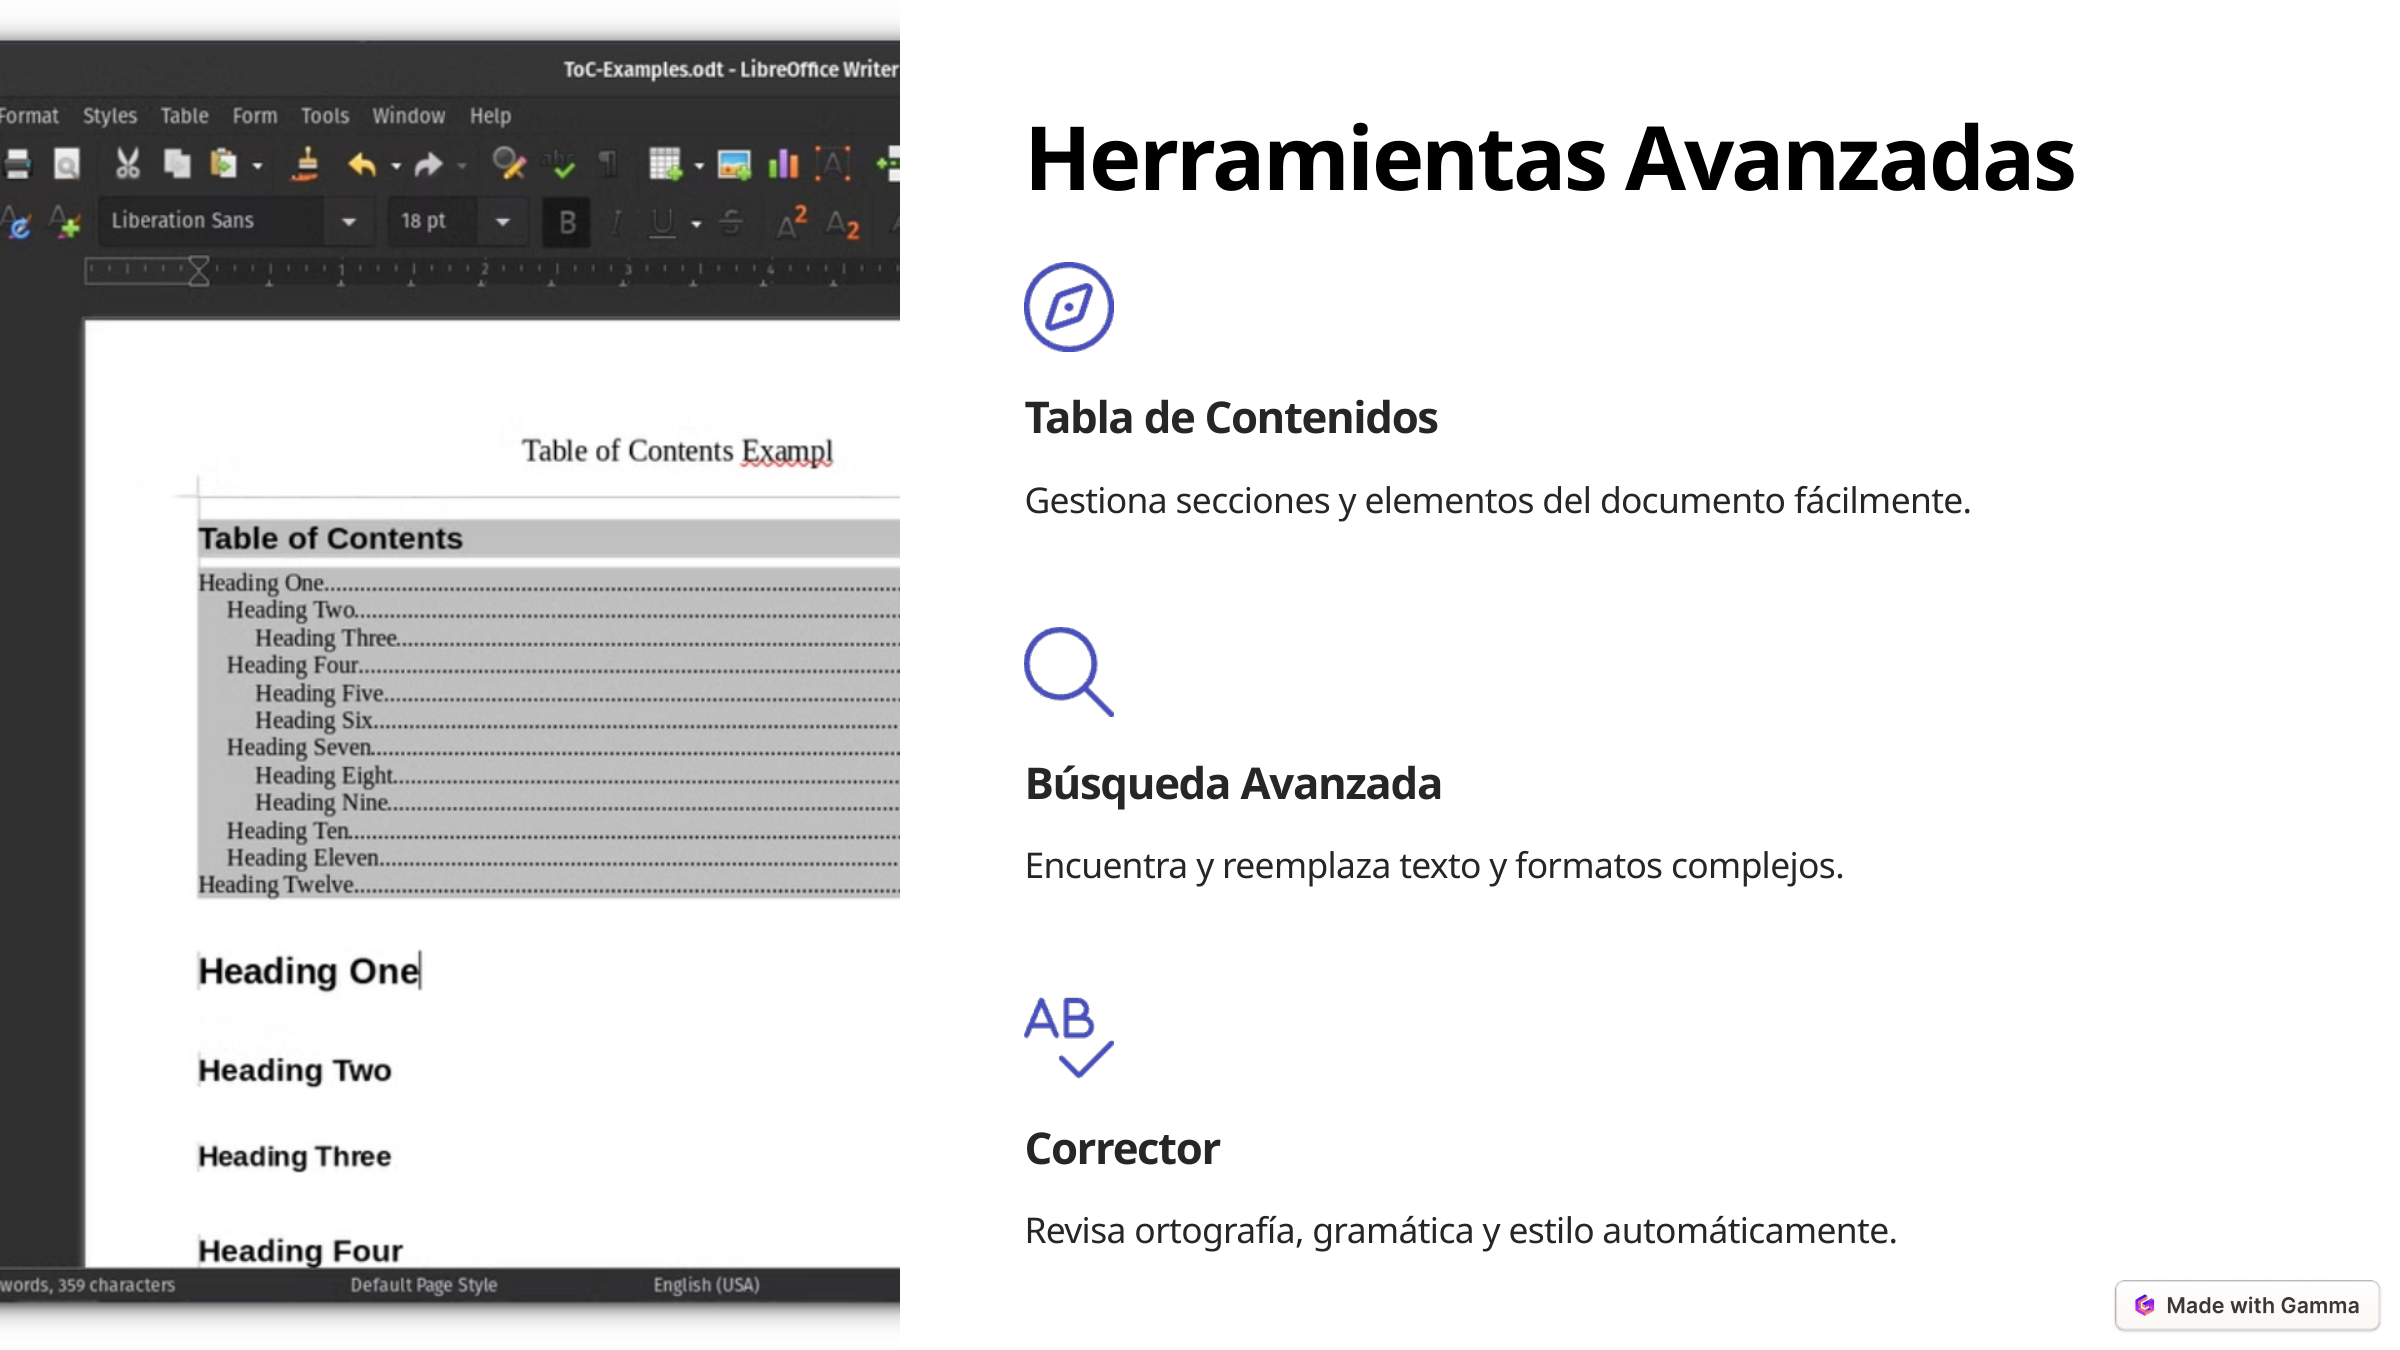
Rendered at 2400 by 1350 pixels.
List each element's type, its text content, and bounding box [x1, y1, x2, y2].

text_box Corrector [1024, 1117, 1470, 1174]
picture [2106, 1271, 2389, 1339]
text_box Tabla de Contenidos [1024, 387, 1470, 443]
picture [1024, 993, 1114, 1083]
picture [1024, 262, 1114, 352]
text_box Revisa ortografía, gramática y estilo automáticamente. [1024, 1194, 2276, 1252]
picture [1024, 627, 1114, 717]
text_box Herramientas Avanzadas [1024, 98, 2059, 210]
text_box Gestiona secciones y elementos del documento fácilmente. [1024, 464, 2276, 522]
text_box Búsqueda Avanzada [1024, 752, 1470, 809]
text_box Encuentra y reemplaza texto y formatos complejos. [1024, 829, 2276, 887]
picture [0, 0, 900, 1350]
